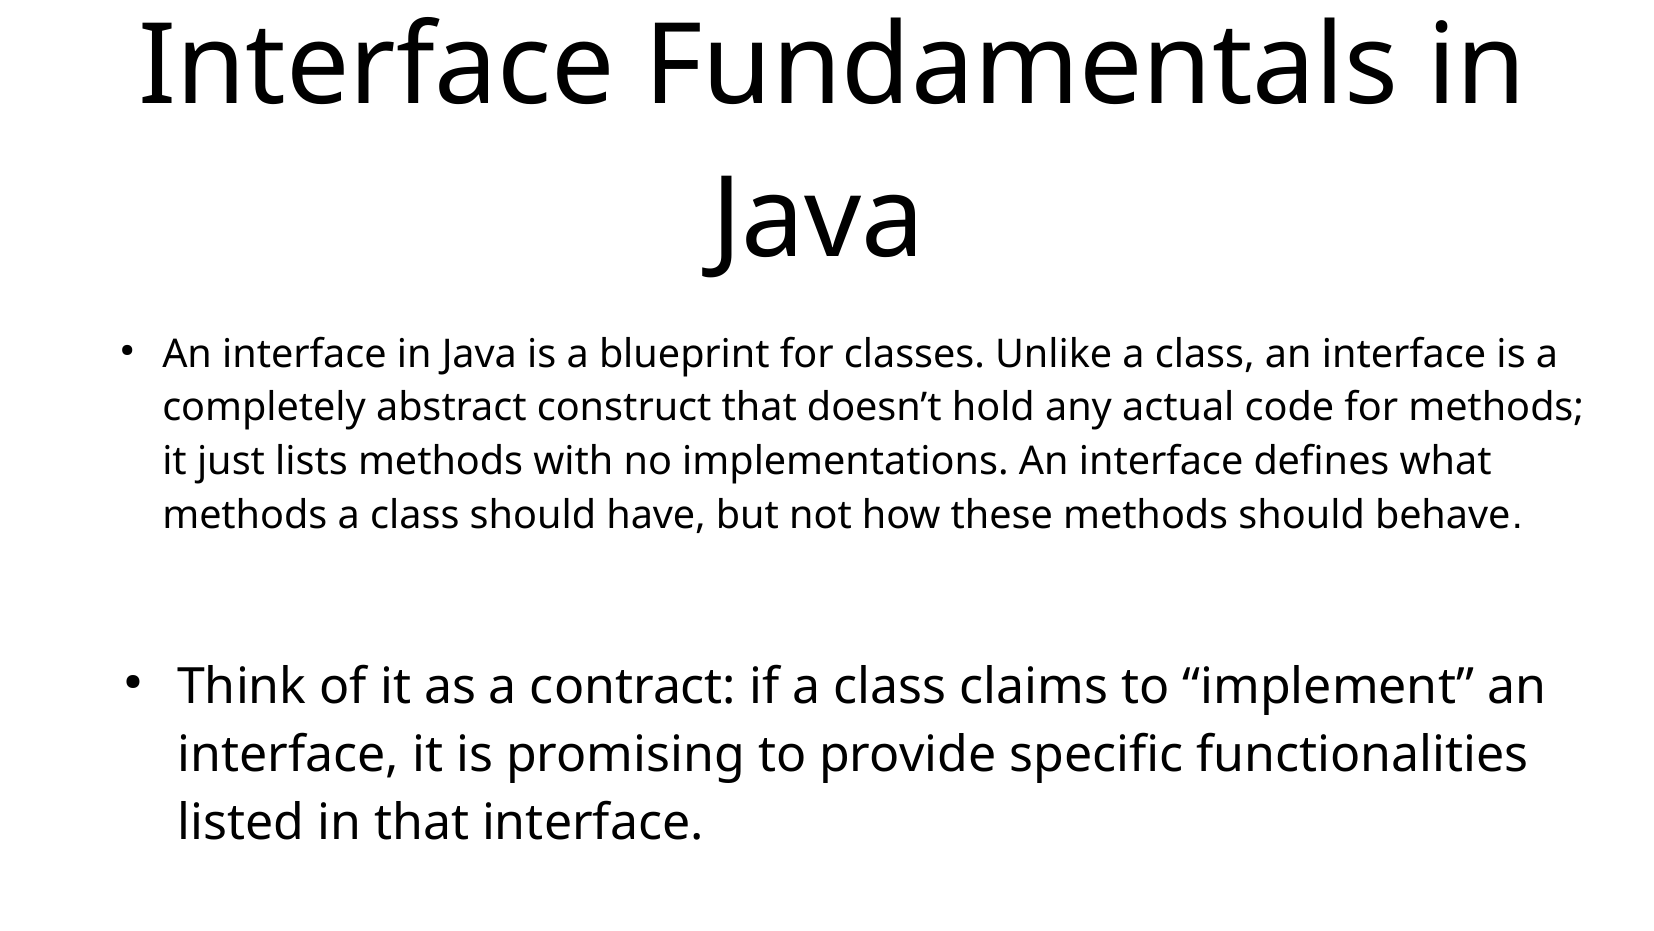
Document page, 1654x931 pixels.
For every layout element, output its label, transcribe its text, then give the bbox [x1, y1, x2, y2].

list Think of it as a contract: if a class claims to “implement” an interface, it is promising to provide specific functionalities listed in that interface. [106, 649, 1595, 907]
list An interface in Java is a blueprint for classes. Unlike a class, an interface is a completely abstract construct that doesn’t hold any actual code for methods; it just lists methods with no implementations. An interface defines what methods a class should have, but not how these methods should behave. [106, 324, 1595, 583]
title Interface Fundamentals in Java [88, 58, 1577, 214]
